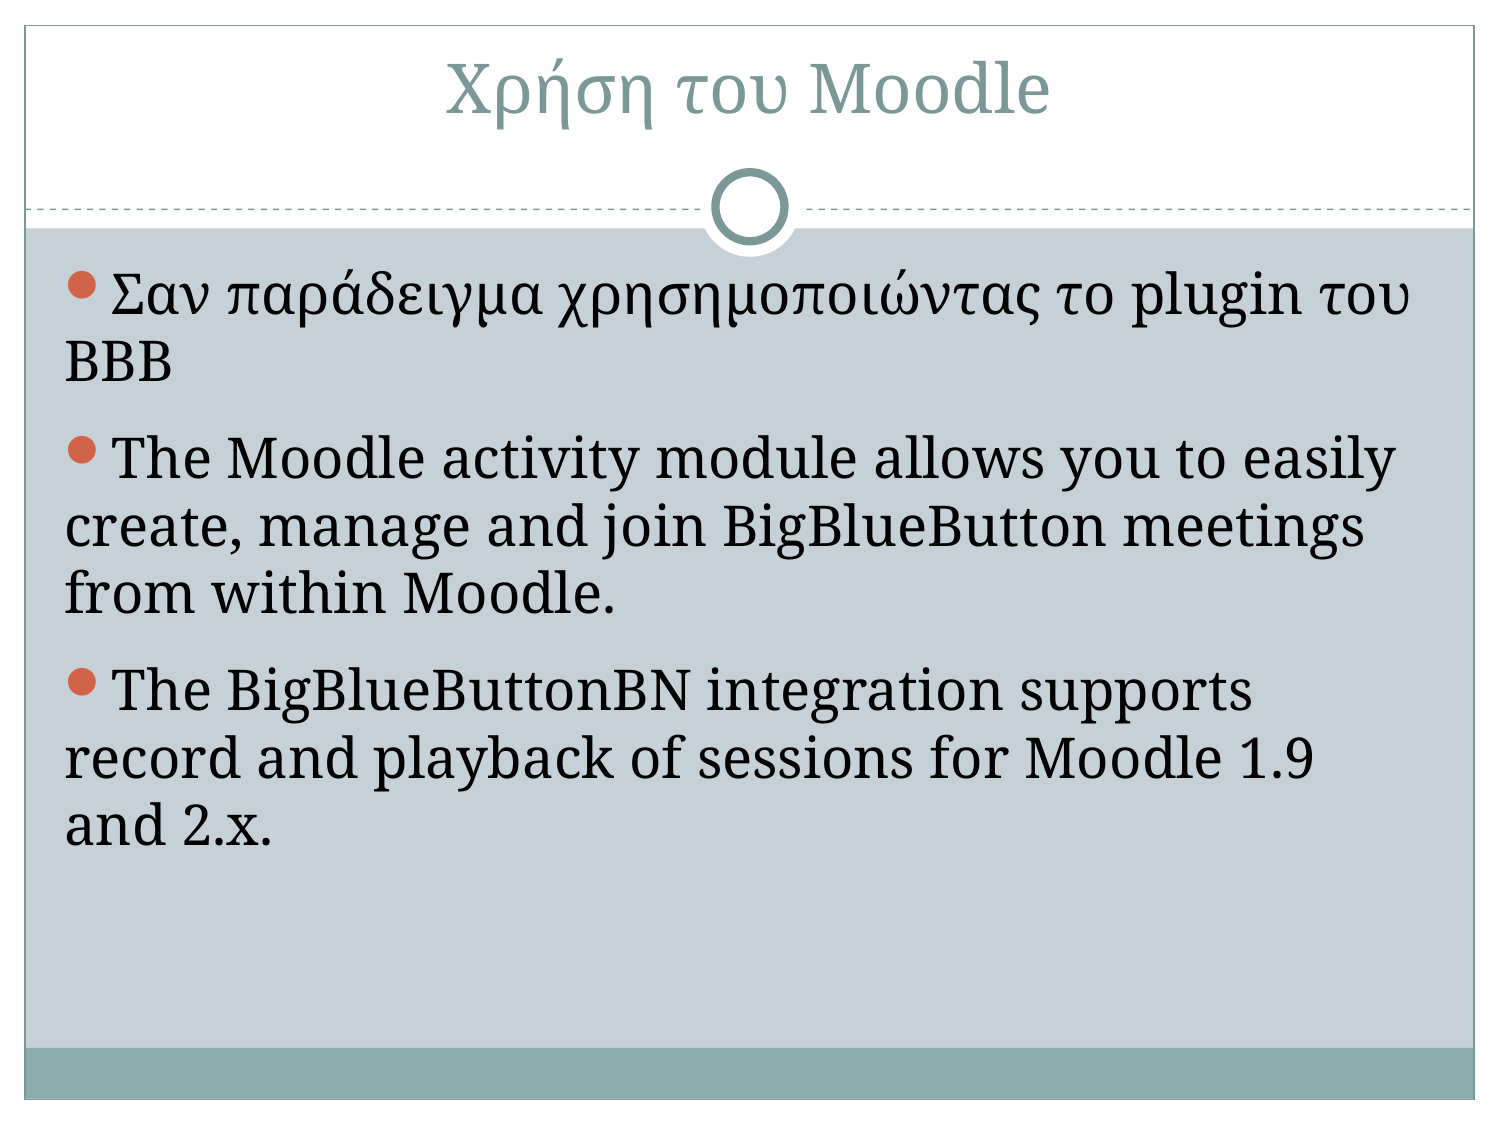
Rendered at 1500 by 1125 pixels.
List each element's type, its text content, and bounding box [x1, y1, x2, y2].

title Χρήση του Moodle [49, 37, 1450, 162]
list Σαν παράδειγμα χρησημοποιώντας το plugin του ΒΒΒ The Moodle activity module allows you to easily create, manage and join BigBlueButton meetings from within Moodle. The BigBlueButtonBN integration supports record and playback of sessions for Moodle 1.9 and 2.x. [49, 250, 1445, 1001]
